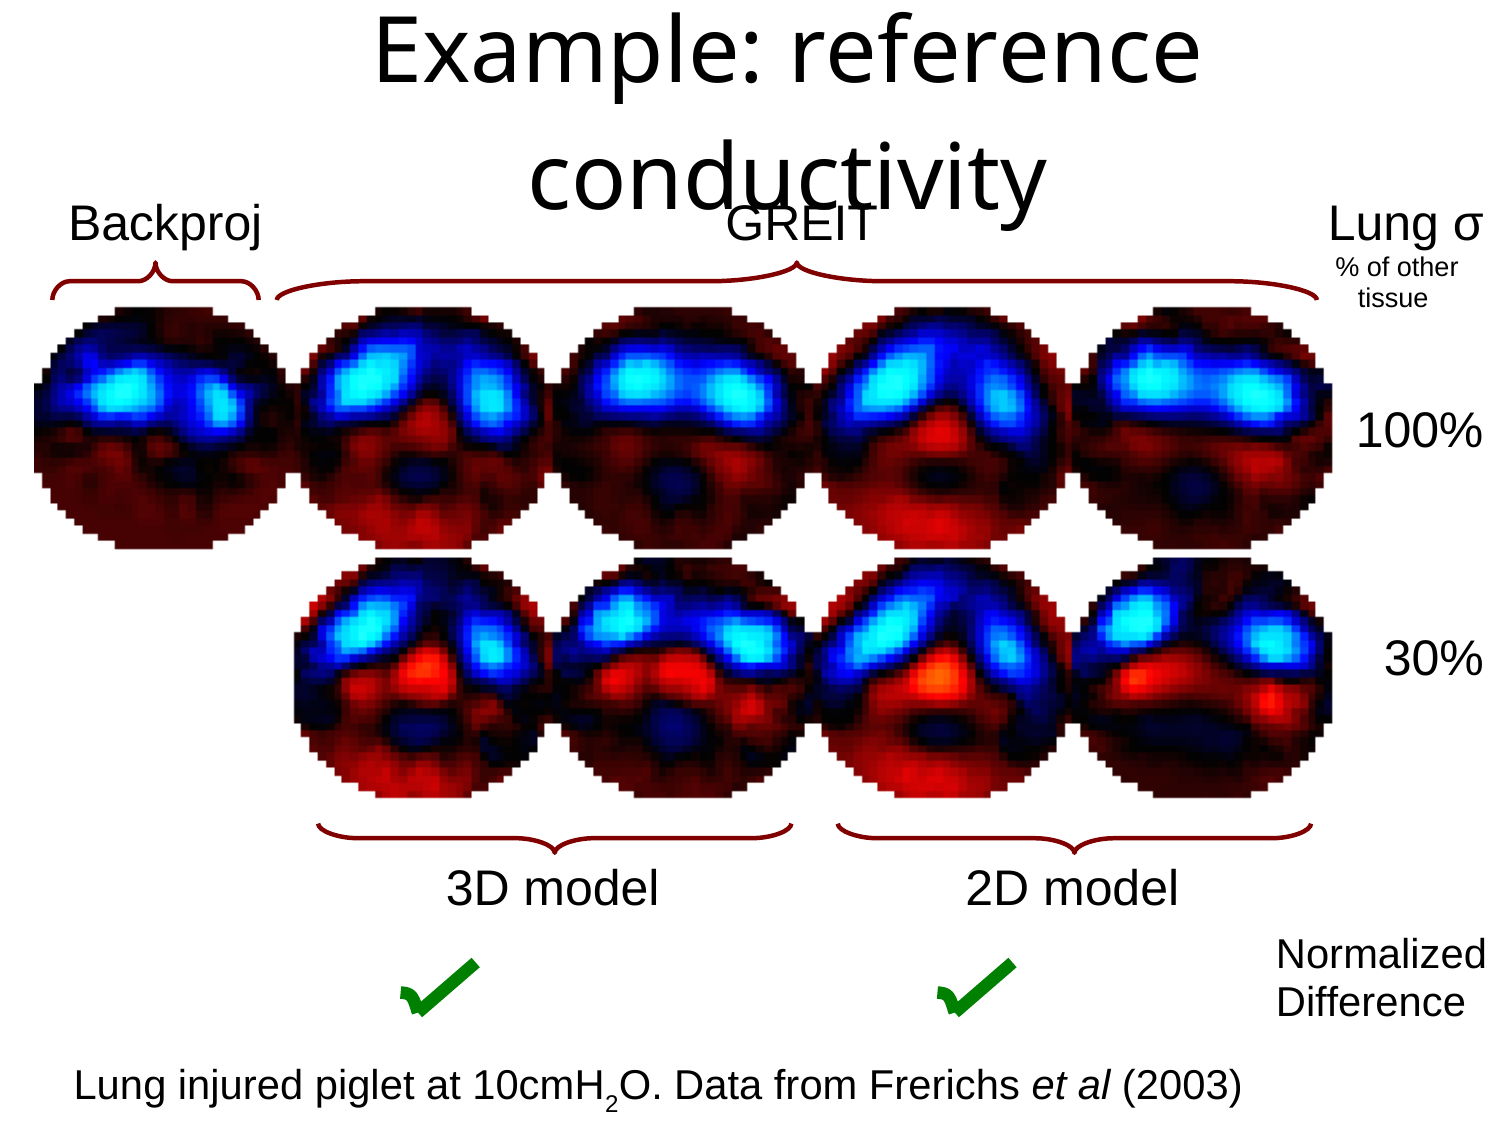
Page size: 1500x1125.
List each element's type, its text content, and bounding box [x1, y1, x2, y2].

title Example: reference conductivity [112, 32, 1463, 188]
text_box GREIT [710, 268, 894, 376]
text_box Lung injured piglet at 10cmH2O. Data from Frerichs et al (2003) [58, 1050, 1313, 1125]
text_box Lung σ % of other tissue 100% 30% [1313, 187, 1500, 788]
text_box 2D model [950, 852, 1195, 966]
text_box Backproj [53, 187, 278, 418]
text_box GREIT [710, 187, 894, 278]
picture [34, 299, 1341, 800]
text_box Normalized Difference [1261, 923, 1500, 1037]
text_box 3D model [431, 852, 675, 966]
